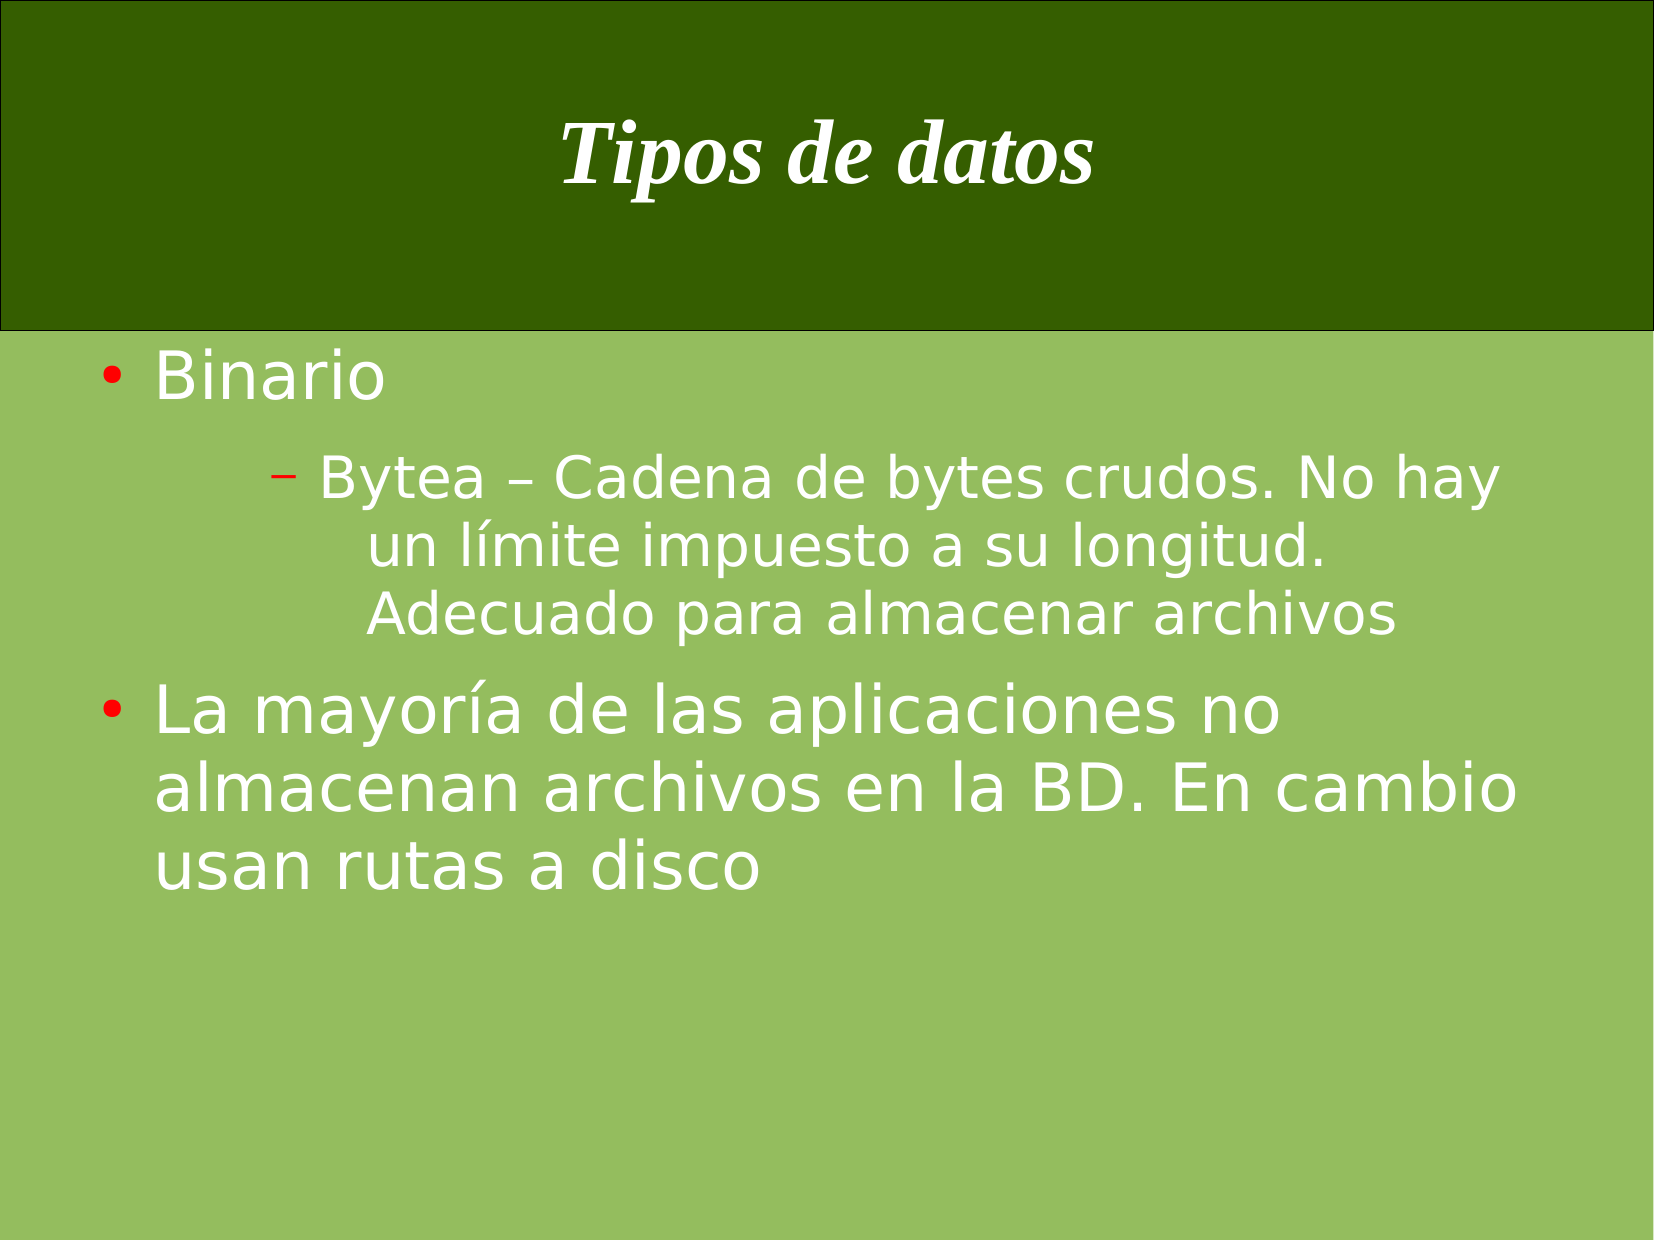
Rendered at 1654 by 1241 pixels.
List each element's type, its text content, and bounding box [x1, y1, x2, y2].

title Tipos de datos [82, 49, 1571, 257]
list Binario Bytea – Cadena de bytes crudos. No hay un límite impuesto a su longitud. Adecuado para almacenar archivos La mayoría de las aplicaciones no almacenan archivos en la BD. En cambio usan rutas a disco [82, 337, 1571, 1057]
